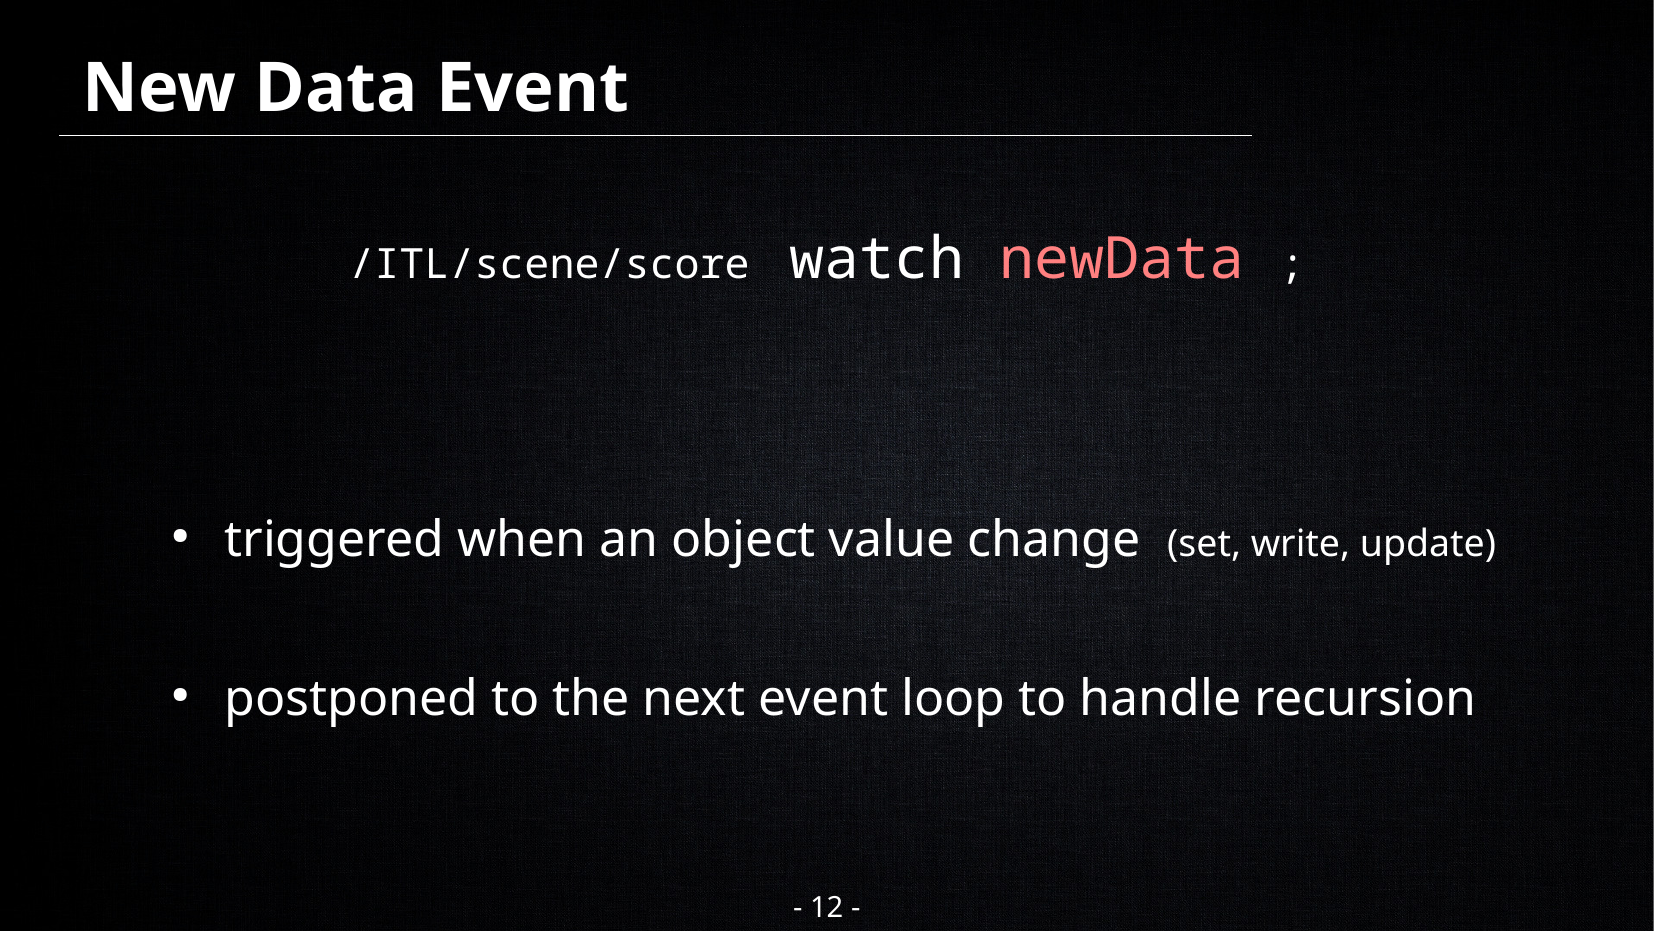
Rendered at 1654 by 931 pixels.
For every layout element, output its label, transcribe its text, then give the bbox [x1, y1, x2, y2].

list triggered when an object value change (set, write, update) postponed to the next event loop to handle recursion [153, 435, 1560, 786]
picture [0, 0, 1654, 931]
title New Data Event [82, 7, 1571, 163]
text_box /ITL/scene/score watch newData ; [200, 199, 1453, 340]
